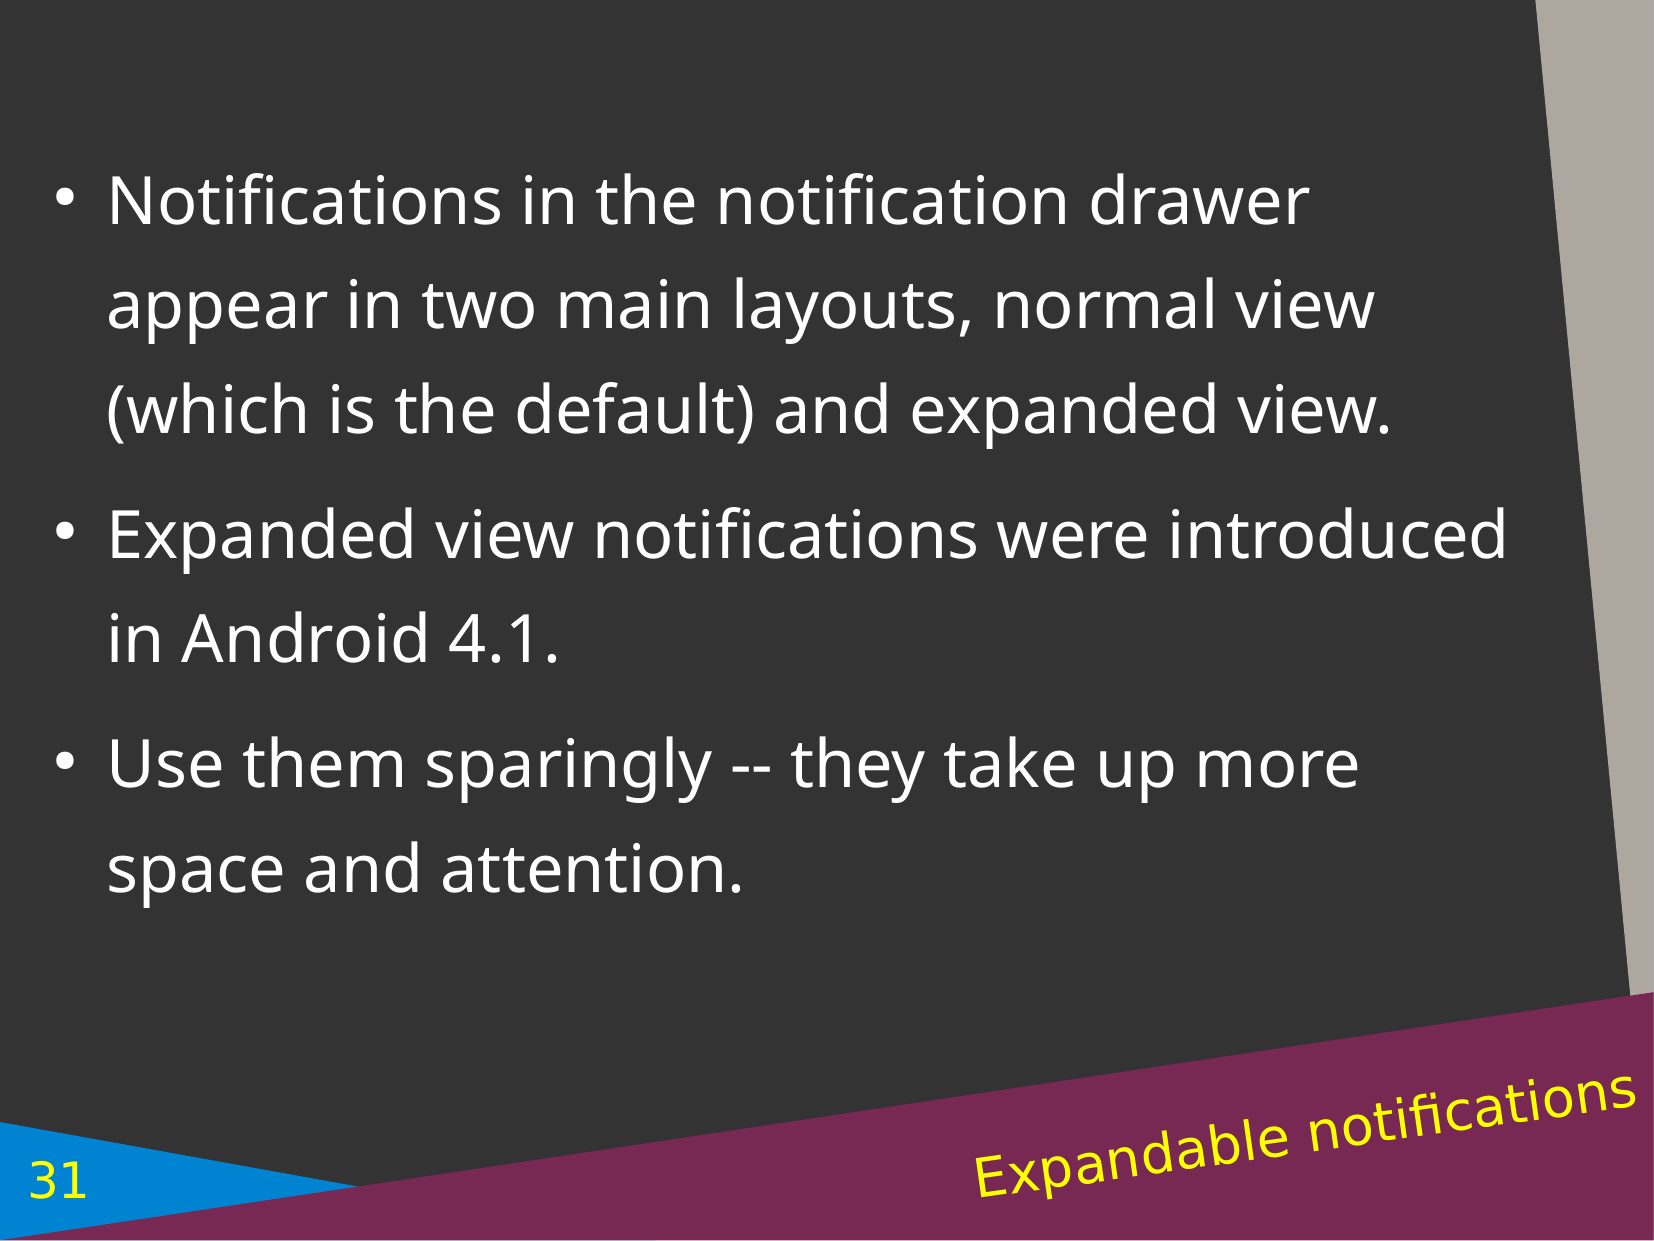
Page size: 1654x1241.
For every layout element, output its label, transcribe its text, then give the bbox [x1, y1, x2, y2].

title Expandable notifications [956, 995, 1654, 1241]
list Notifications in the notification drawer appear in two main layouts, normal view (which is the default) and expanded view. Expanded view notifications were introduced in Android 4.1. Use them sparingly -- they take up more space and attention. [35, 59, 1524, 993]
